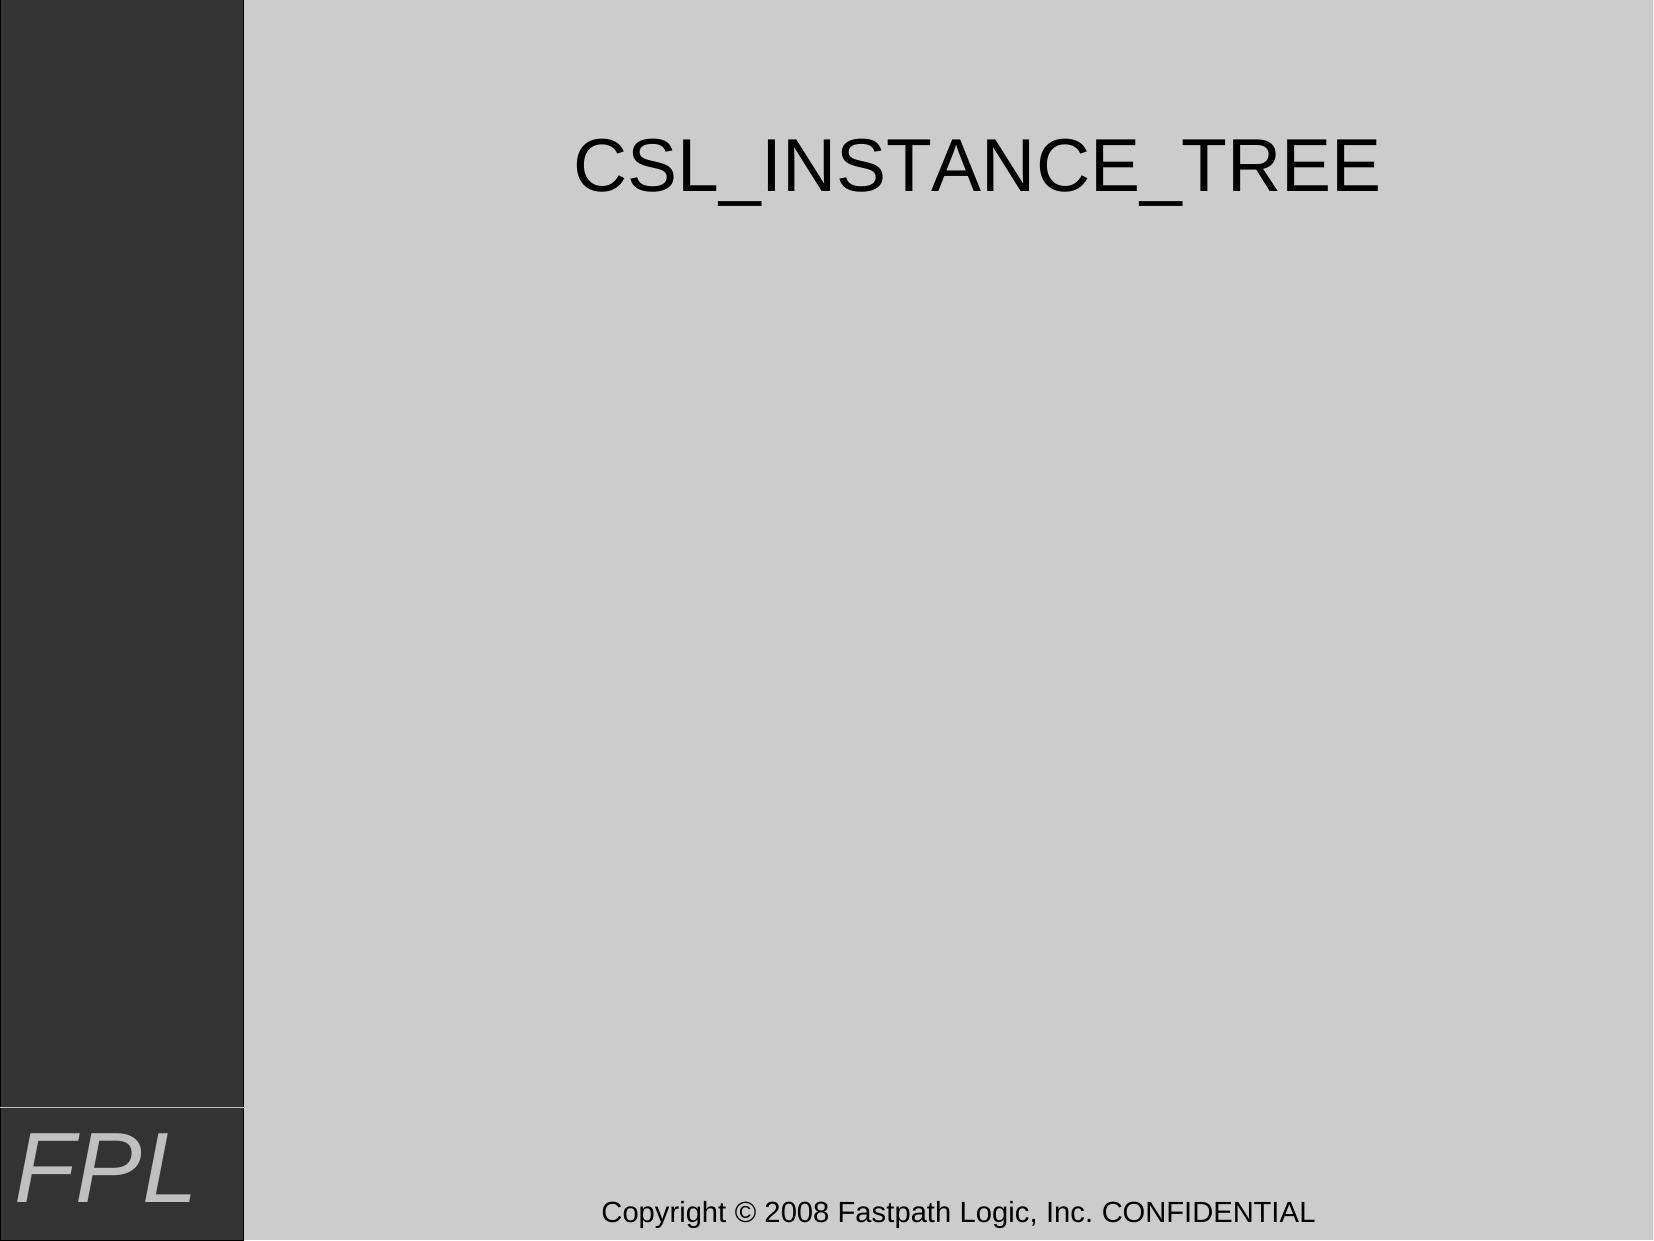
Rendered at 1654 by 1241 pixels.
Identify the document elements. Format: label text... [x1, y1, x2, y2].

title CSL_INSTANCE_TREE [427, 57, 1530, 274]
